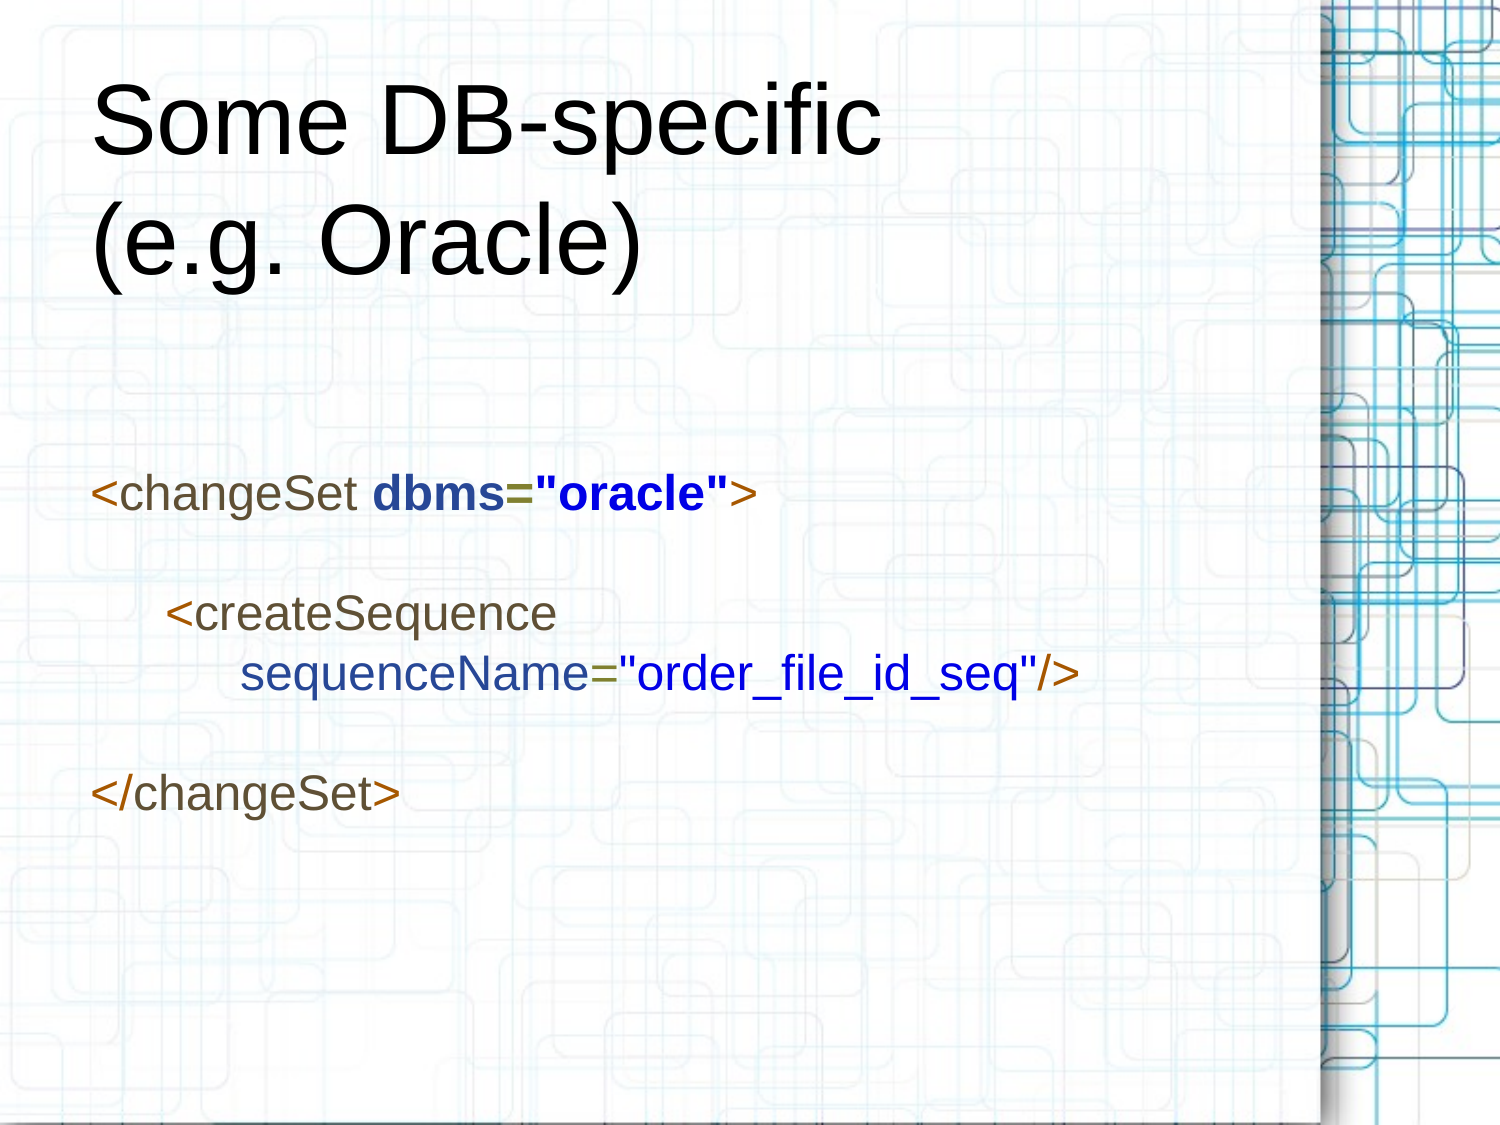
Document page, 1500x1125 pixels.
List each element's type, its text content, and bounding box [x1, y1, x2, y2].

list <changeSet dbms="oracle"> <createSequence sequenceName="order_file_id_seq"/> </changeSet> [75, 262, 1425, 1078]
picture [0, 0, 1500, 1125]
title Some DB-specific (e.g. Oracle) [75, 121, 1425, 262]
